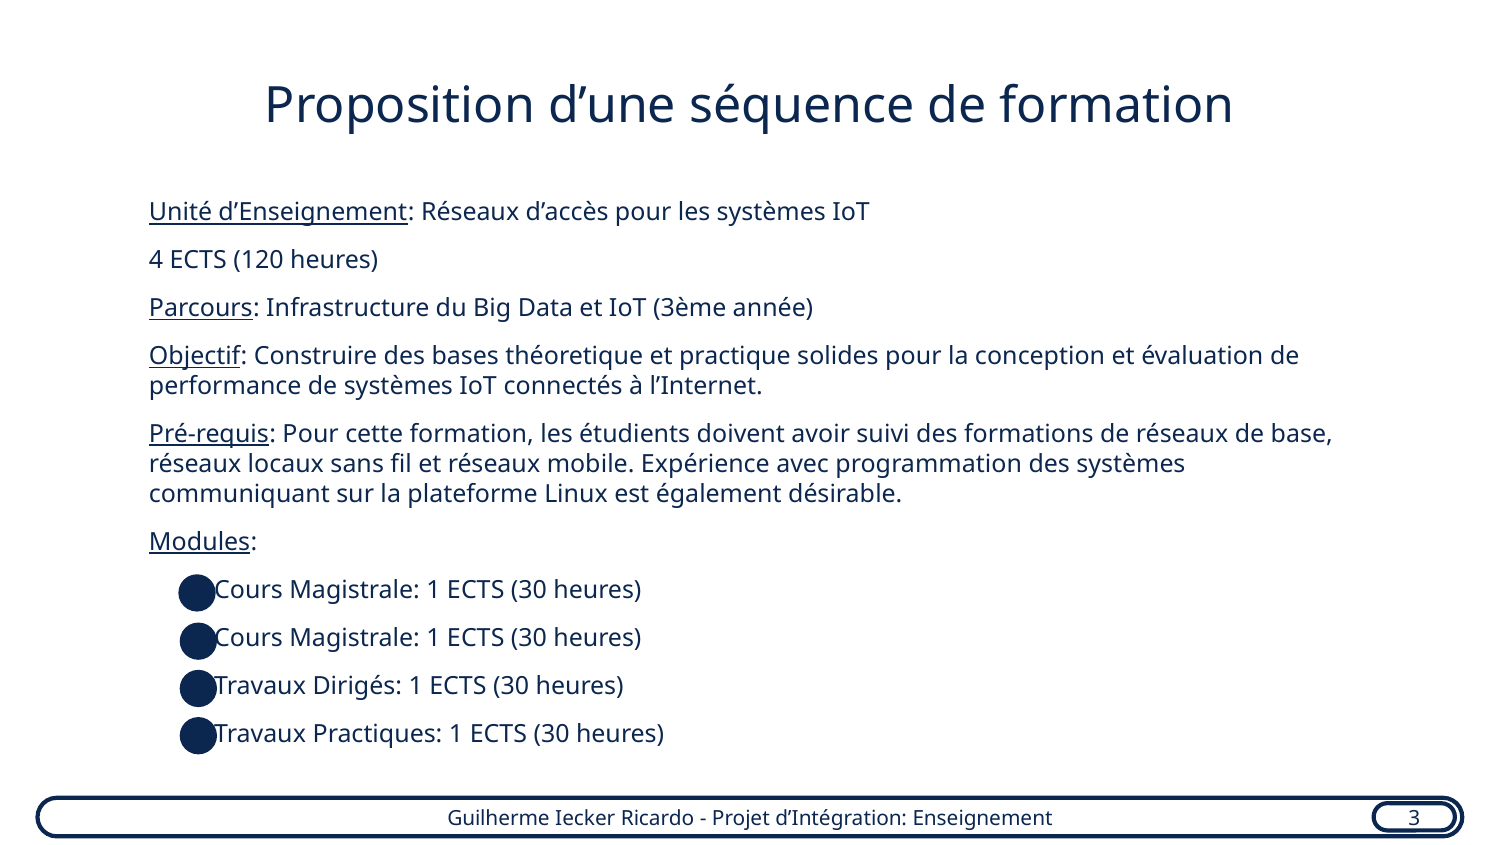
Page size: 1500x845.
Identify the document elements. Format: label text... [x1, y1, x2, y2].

text_box 3 [1373, 803, 1455, 831]
title Proposition d’une séquence de formation [0, 57, 1500, 213]
text_box Unité d’Enseignement: Réseaux d’accès pour les systèmes IoT 4 ECTS (120 heures) Parcours: Infrastructure du Big Data et IoT (3ème année) Objectif: Construire des bases théoretique et practique solides pour la conception et évaluation de performance de systèmes IoT connectés à l’Internet. Pré-requis: Pour cette formation, les étudients doivent avoir suivi des formations de réseaux de base, réseaux locaux sans fil et réseaux mobile. Expérience avec programmation des systèmes communiquant sur la plateforme Linux est également désirable. Modules: Cours Magistrale: 1 ECTS (30 heures) Cours Magistrale: 1 ECTS (30 heures) Travaux Dirigés: 1 ECTS (30 heures) Travaux Practiques: 1 ECTS (30 heures) [131, 185, 1369, 758]
text_box [179, 669, 218, 708]
text_box Guilherme Iecker Ricardo - Projet d’Intégration: Enseignement [37, 797, 1463, 837]
text_box [178, 574, 216, 612]
text_box [179, 622, 218, 660]
text_box [179, 717, 218, 755]
